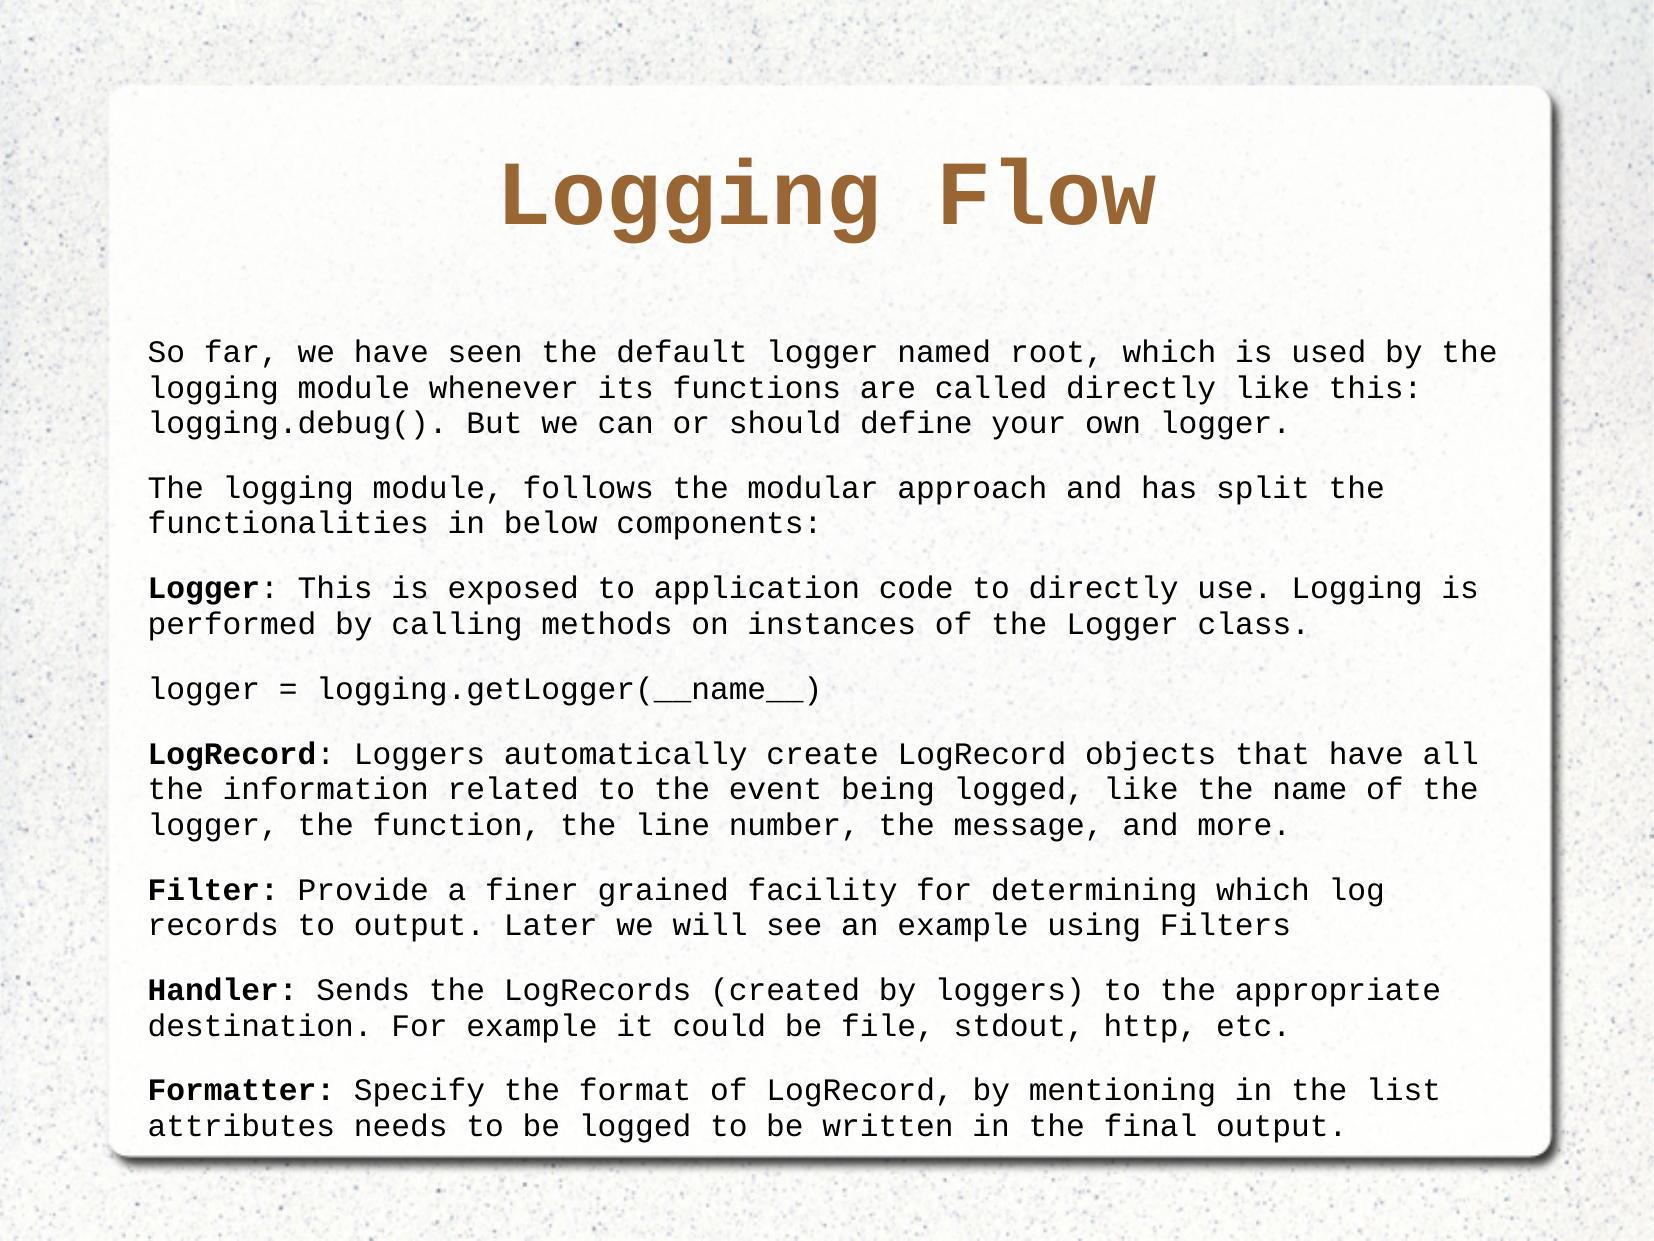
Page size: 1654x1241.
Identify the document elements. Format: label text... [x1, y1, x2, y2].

list So far, we have seen the default logger named root, which is used by the logging module whenever its functions are called directly like this: logging.debug(). But we can or should define your own logger. The logging module, follows the modular approach and has split the functionalities in below components: Logger: This is exposed to application code to directly use. Logging is performed by calling methods on instances of the Logger class. logger = logging.getLogger(__name__) LogRecord: Loggers automatically create LogRecord objects that have all the information related to the event being logged, like the name of the logger, the function, the line number, the message, and more. Filter: Provide a finer grained facility for determining which log records to output. Later we will see an example using Filters Handler: Sends the LogRecords (created by loggers) to the appropriate destination. For example it could be file, stdout, http, etc. Formatter: Specify the format of LogRecord, by mentioning in the list attributes needs to be logged to be written in the final output. [147, 336, 1506, 1074]
picture [0, 0, 1654, 1241]
title Logging Flow [118, 96, 1536, 304]
